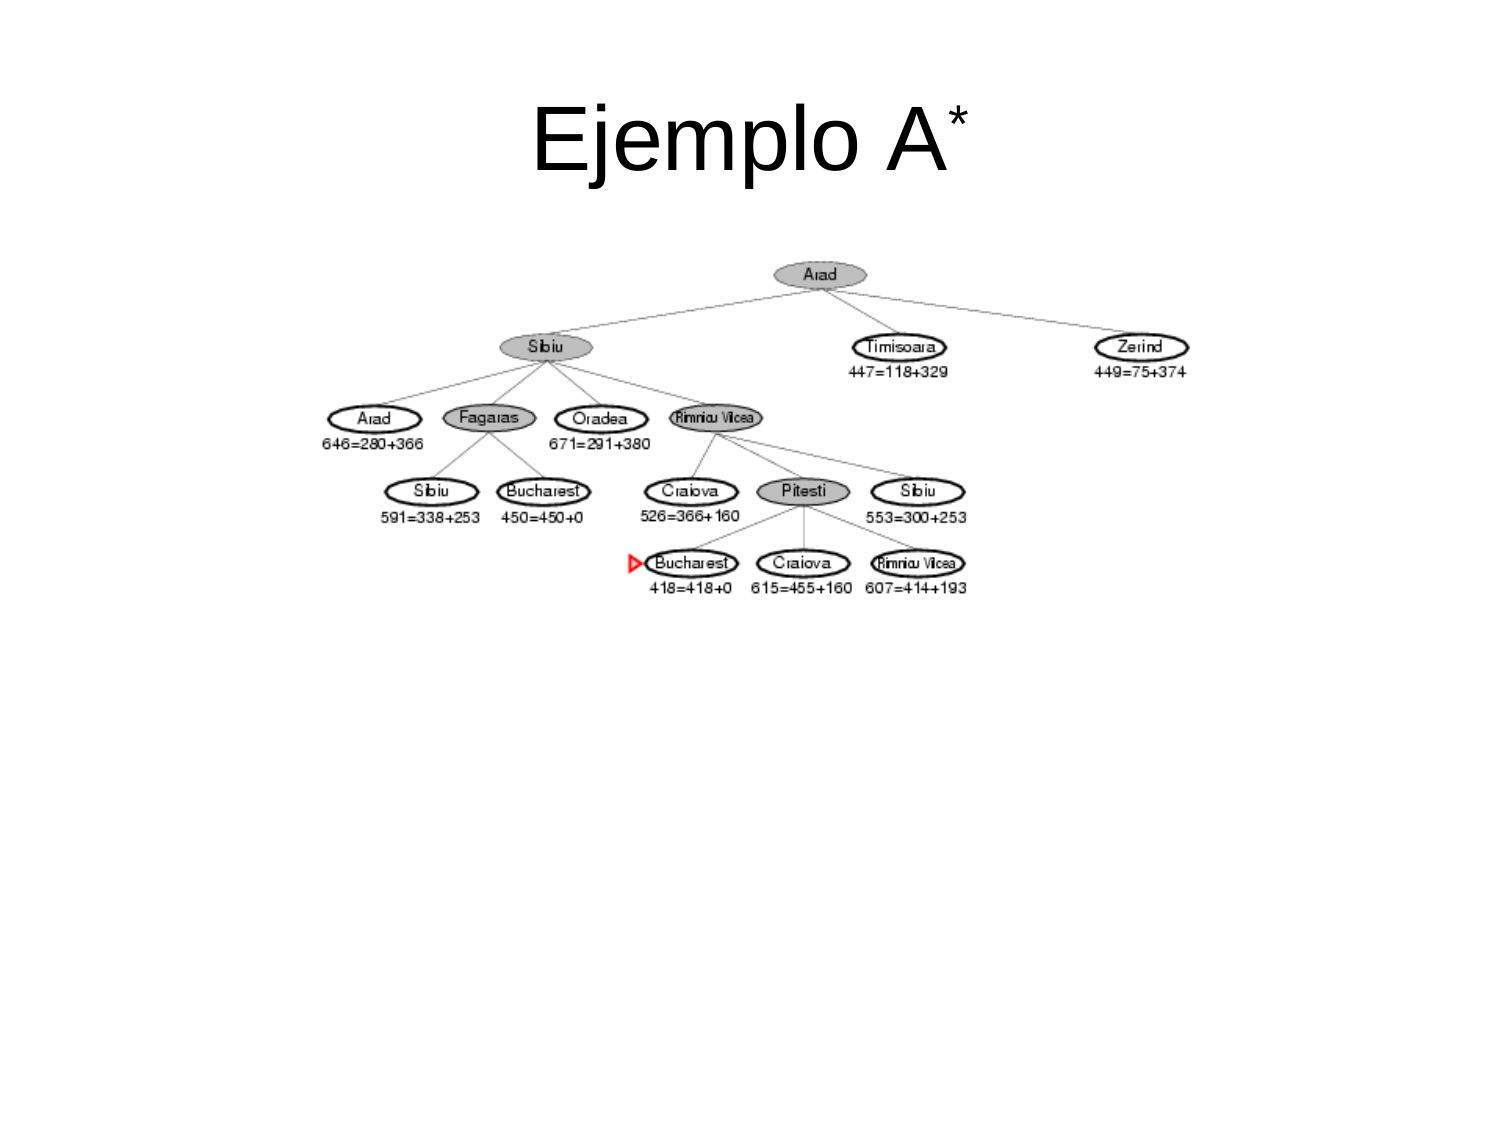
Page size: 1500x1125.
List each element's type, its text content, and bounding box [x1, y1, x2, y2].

title Ejemplo A* [75, 45, 1426, 233]
picture [312, 249, 1201, 615]
